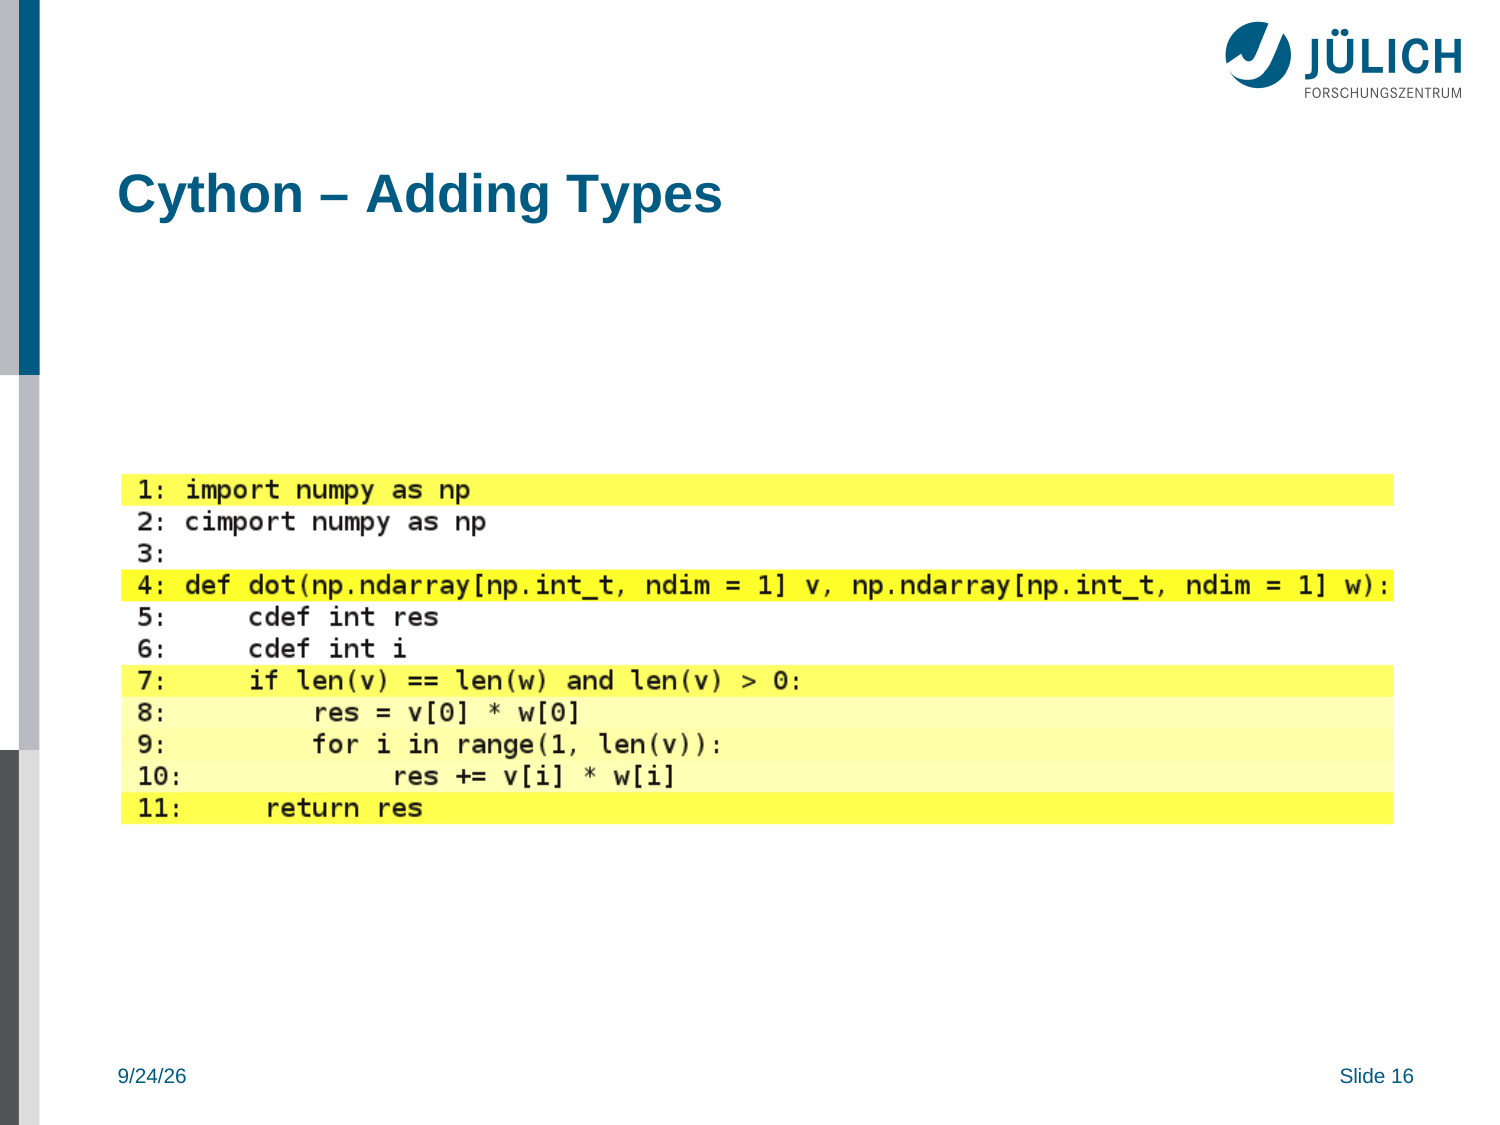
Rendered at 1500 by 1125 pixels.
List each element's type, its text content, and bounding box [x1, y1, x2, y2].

picture [1224, 20, 1461, 98]
title Cython – Adding Types [117, 99, 1393, 288]
picture [117, 334, 1393, 965]
